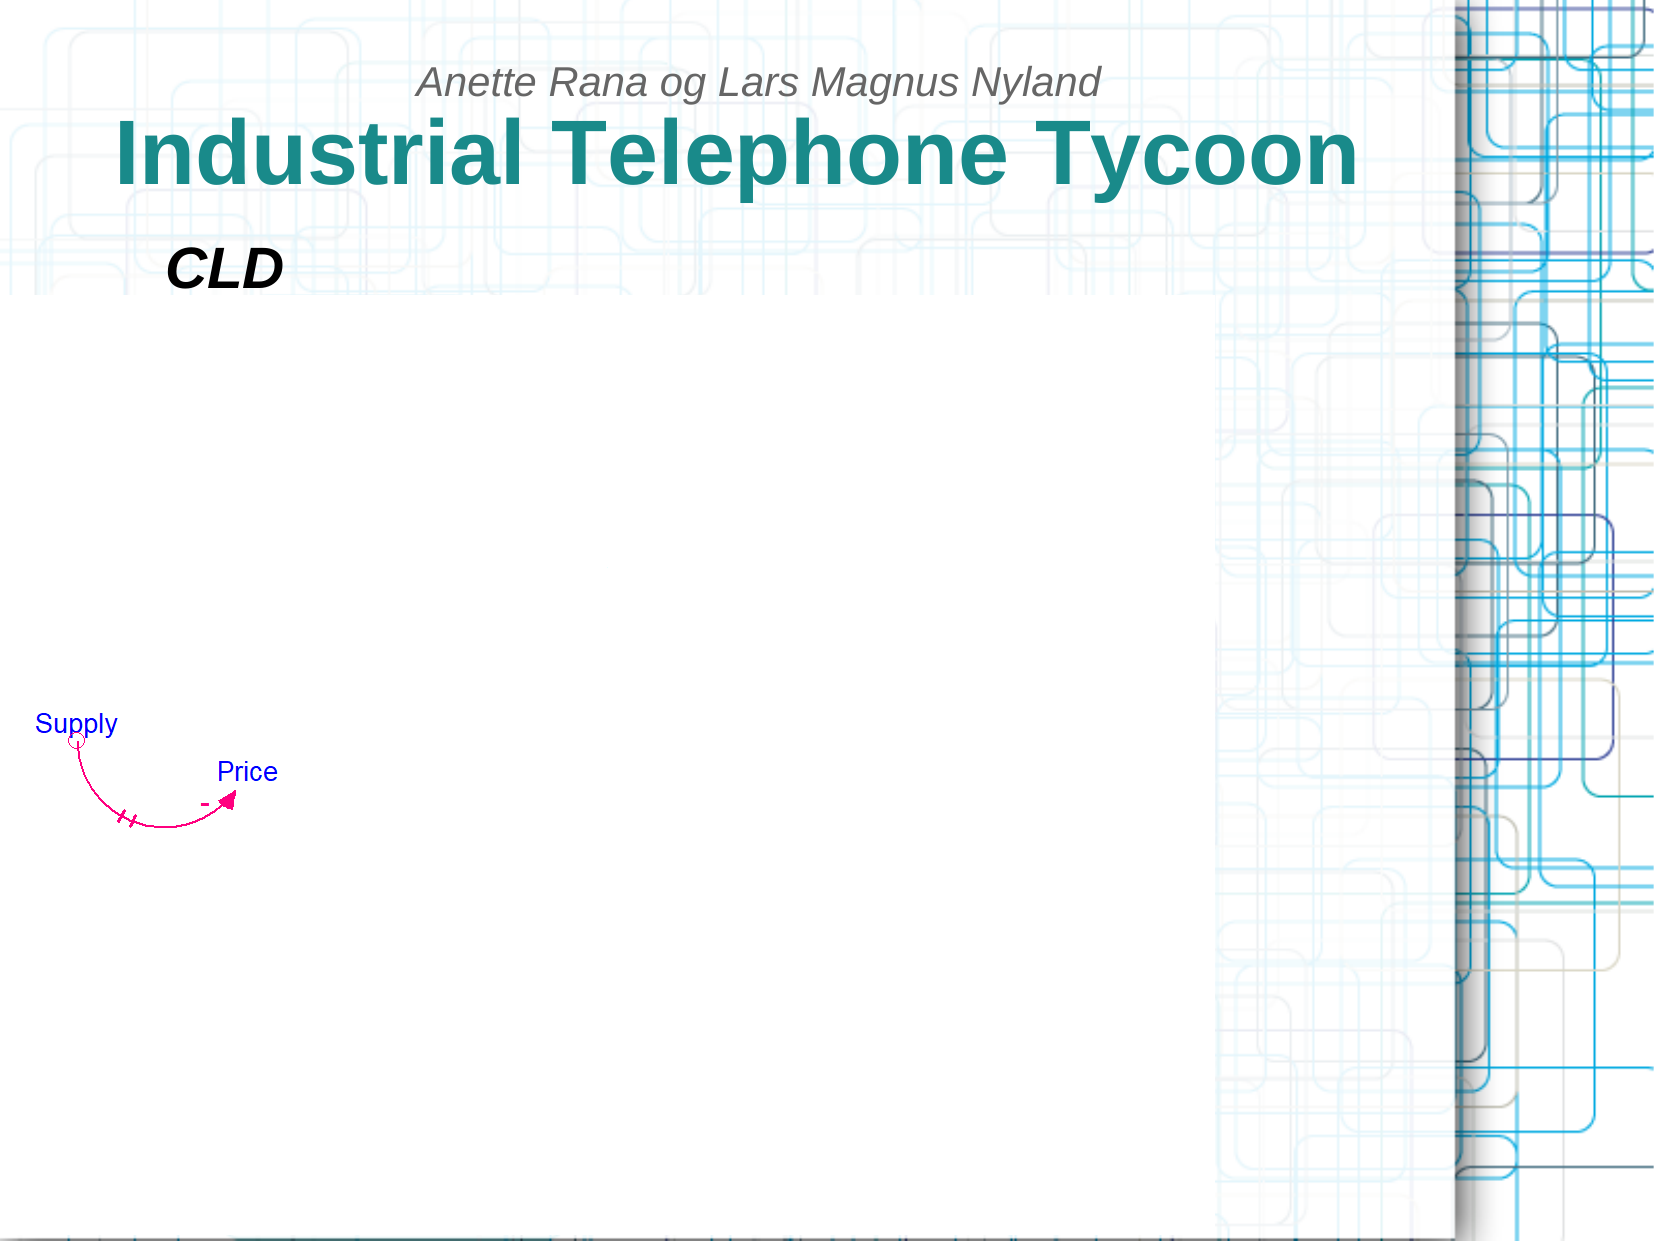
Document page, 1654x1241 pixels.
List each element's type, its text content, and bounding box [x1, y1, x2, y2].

title Industrial Telephone Tycoon [59, 56, 1418, 250]
picture [0, 0, 1654, 1241]
list CLD [70, 236, 1406, 1205]
list Anette Rana og Lars Magnus Nyland [82, 58, 1418, 210]
